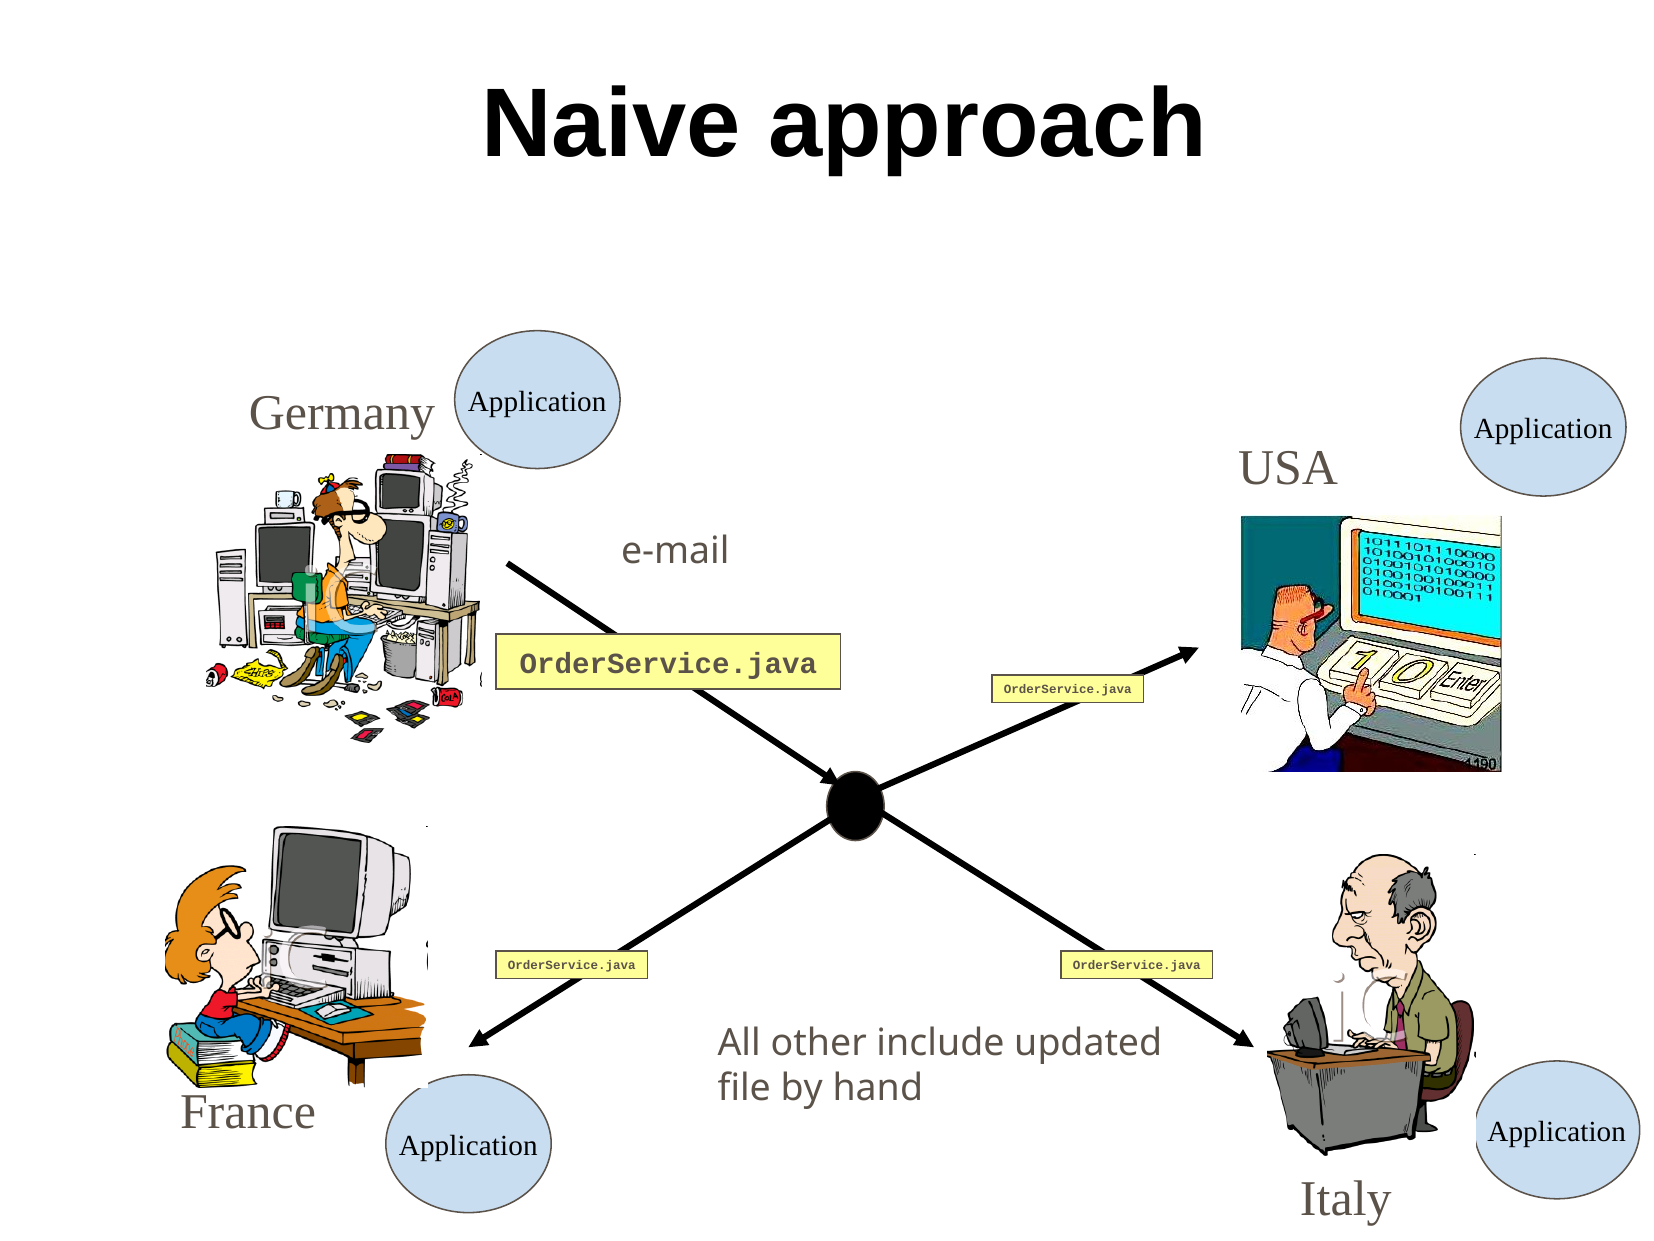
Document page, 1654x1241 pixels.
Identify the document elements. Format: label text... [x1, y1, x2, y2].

text_box OrderService.java [1060, 950, 1213, 979]
text_box OrderService.java [496, 633, 841, 689]
text_box Application [1476, 1060, 1640, 1199]
text_box Application [385, 1074, 552, 1213]
text_box All other include updated file by hand [702, 1010, 1178, 1116]
text_box Application [454, 330, 621, 469]
text_box Application [1460, 358, 1627, 497]
text_box Italy [1285, 1157, 1407, 1233]
text_box OrderService.java [495, 950, 648, 979]
picture [1240, 515, 1502, 772]
text_box Germany [234, 371, 451, 448]
text_box [826, 771, 885, 841]
picture [165, 826, 428, 1088]
picture [206, 454, 482, 743]
text_box France [165, 1088, 332, 1146]
text_box USA [1223, 427, 1353, 503]
title Naive approach [82, 49, 1571, 196]
text_box OrderService.java [992, 675, 1144, 703]
text_box e-mail [606, 518, 745, 579]
picture [1267, 854, 1476, 1156]
